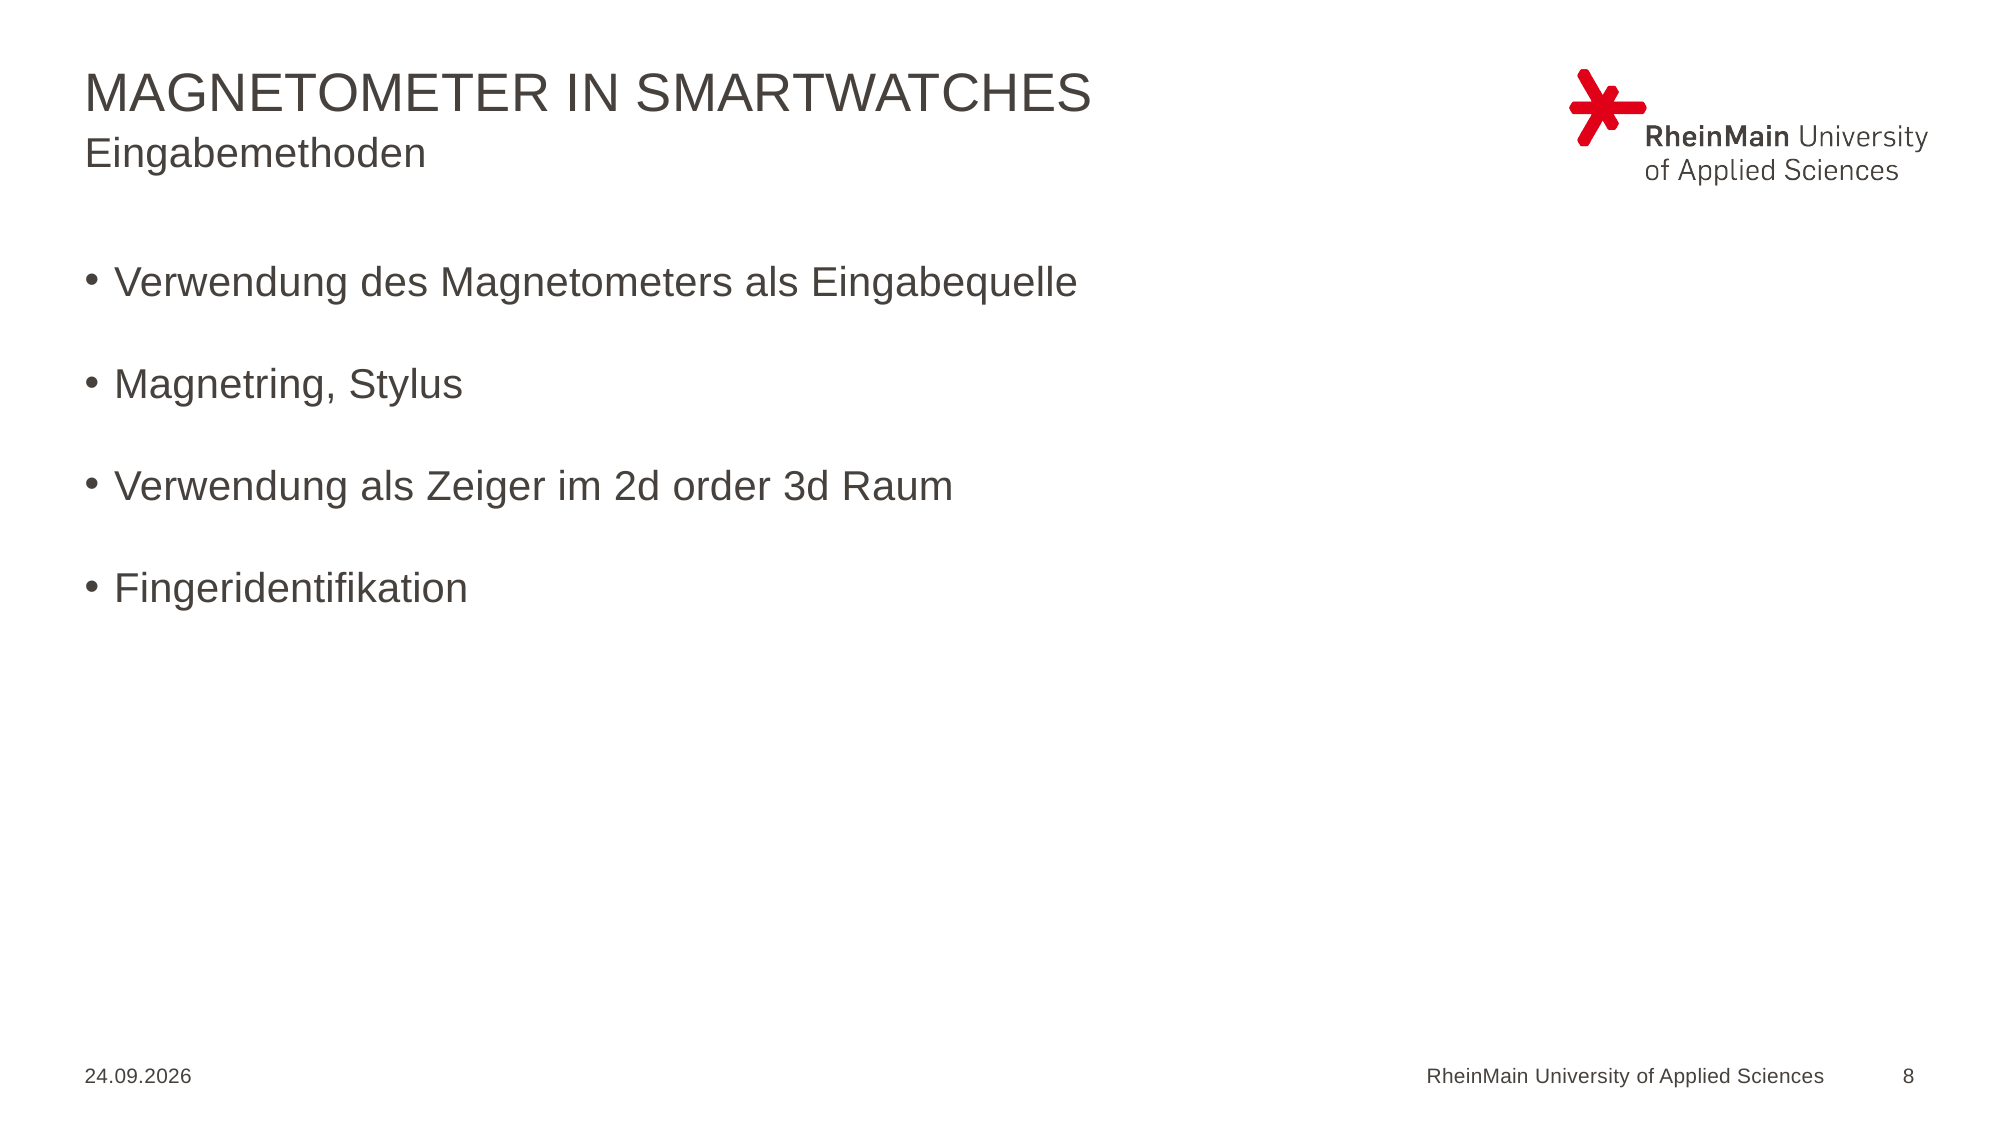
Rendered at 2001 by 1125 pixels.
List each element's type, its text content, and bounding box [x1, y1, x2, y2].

title Magnetometer in smartwatches [84, 66, 1443, 124]
slide_number 25.01.2022 [84, 1059, 325, 1090]
list Verwendung des Magnetometers als Eingabequelle Magnetring, Stylus Verwendung als Zeiger im 2d order 3d Raum Fingeridentifikation [84, 253, 1916, 960]
picture [1537, 37, 1960, 212]
footer RheinMain University of Applied Sciences [701, 1059, 1845, 1090]
list Eingabemethoden [84, 125, 1443, 224]
slide_number <number> [1845, 1059, 1915, 1090]
